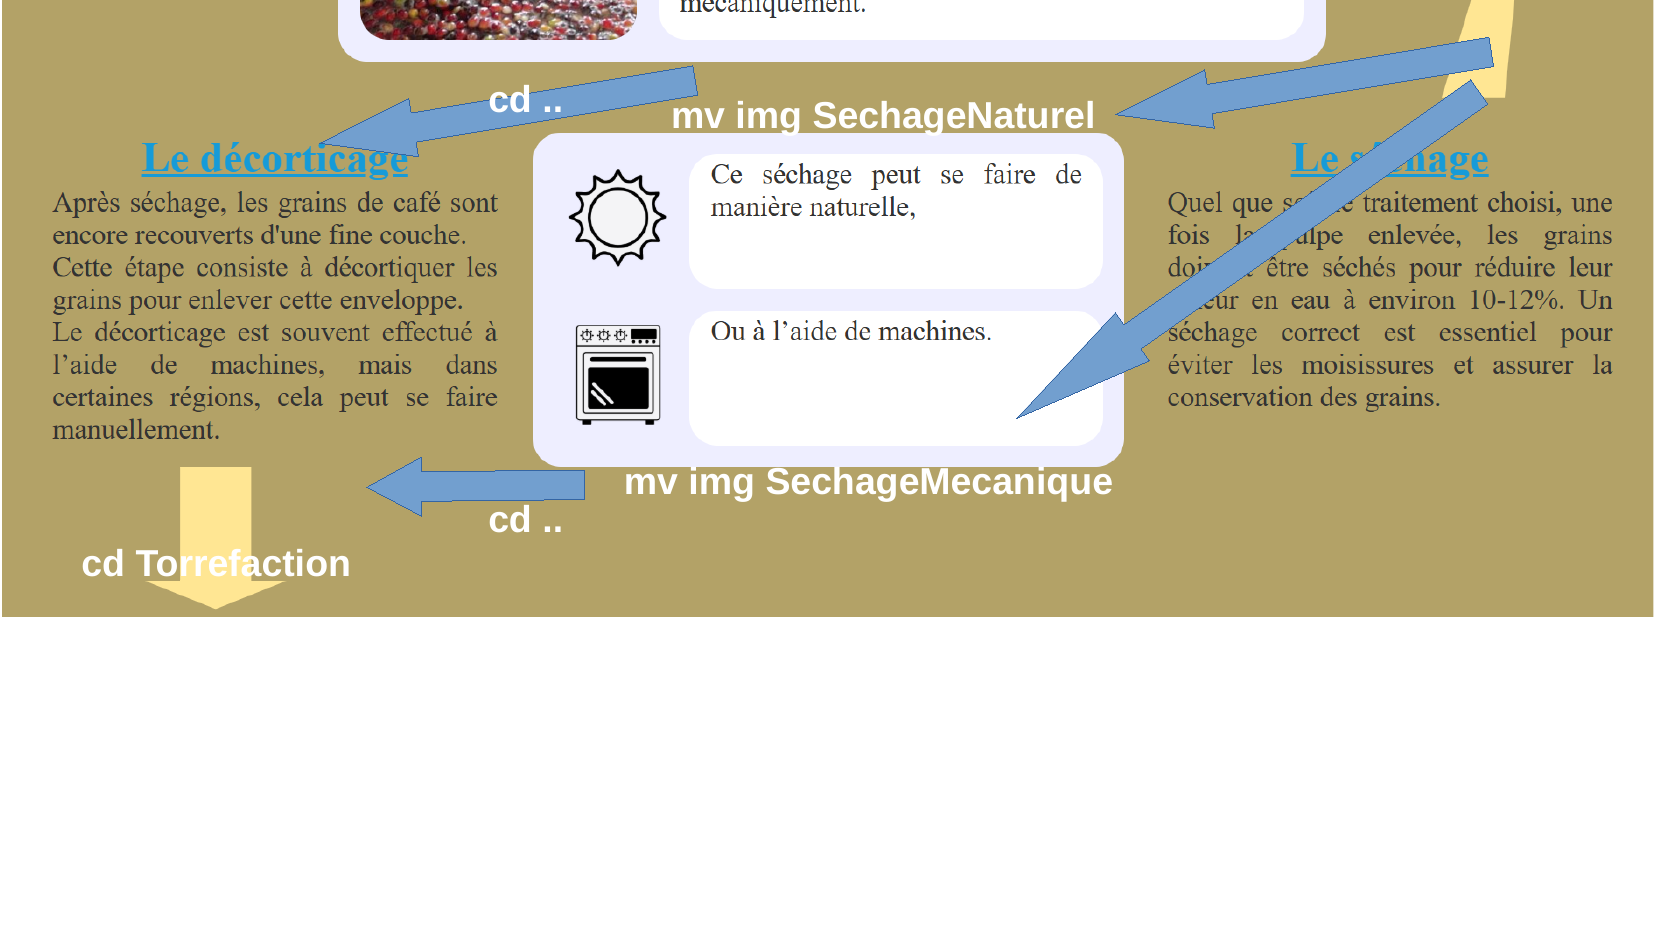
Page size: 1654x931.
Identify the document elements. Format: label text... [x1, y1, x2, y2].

text_box cd .. [473, 490, 579, 548]
text_box [319, 98, 495, 157]
text_box mv img SechageNaturel [656, 87, 1112, 144]
picture [2, 0, 1654, 617]
text_box [1016, 79, 1488, 419]
text_box [1115, 37, 1494, 129]
text_box [366, 457, 585, 517]
text_box mv img SechageMecanique [609, 453, 1129, 511]
text_box cd Torrefaction [66, 535, 367, 592]
text_box [579, 65, 698, 115]
text_box cd .. [473, 71, 579, 129]
